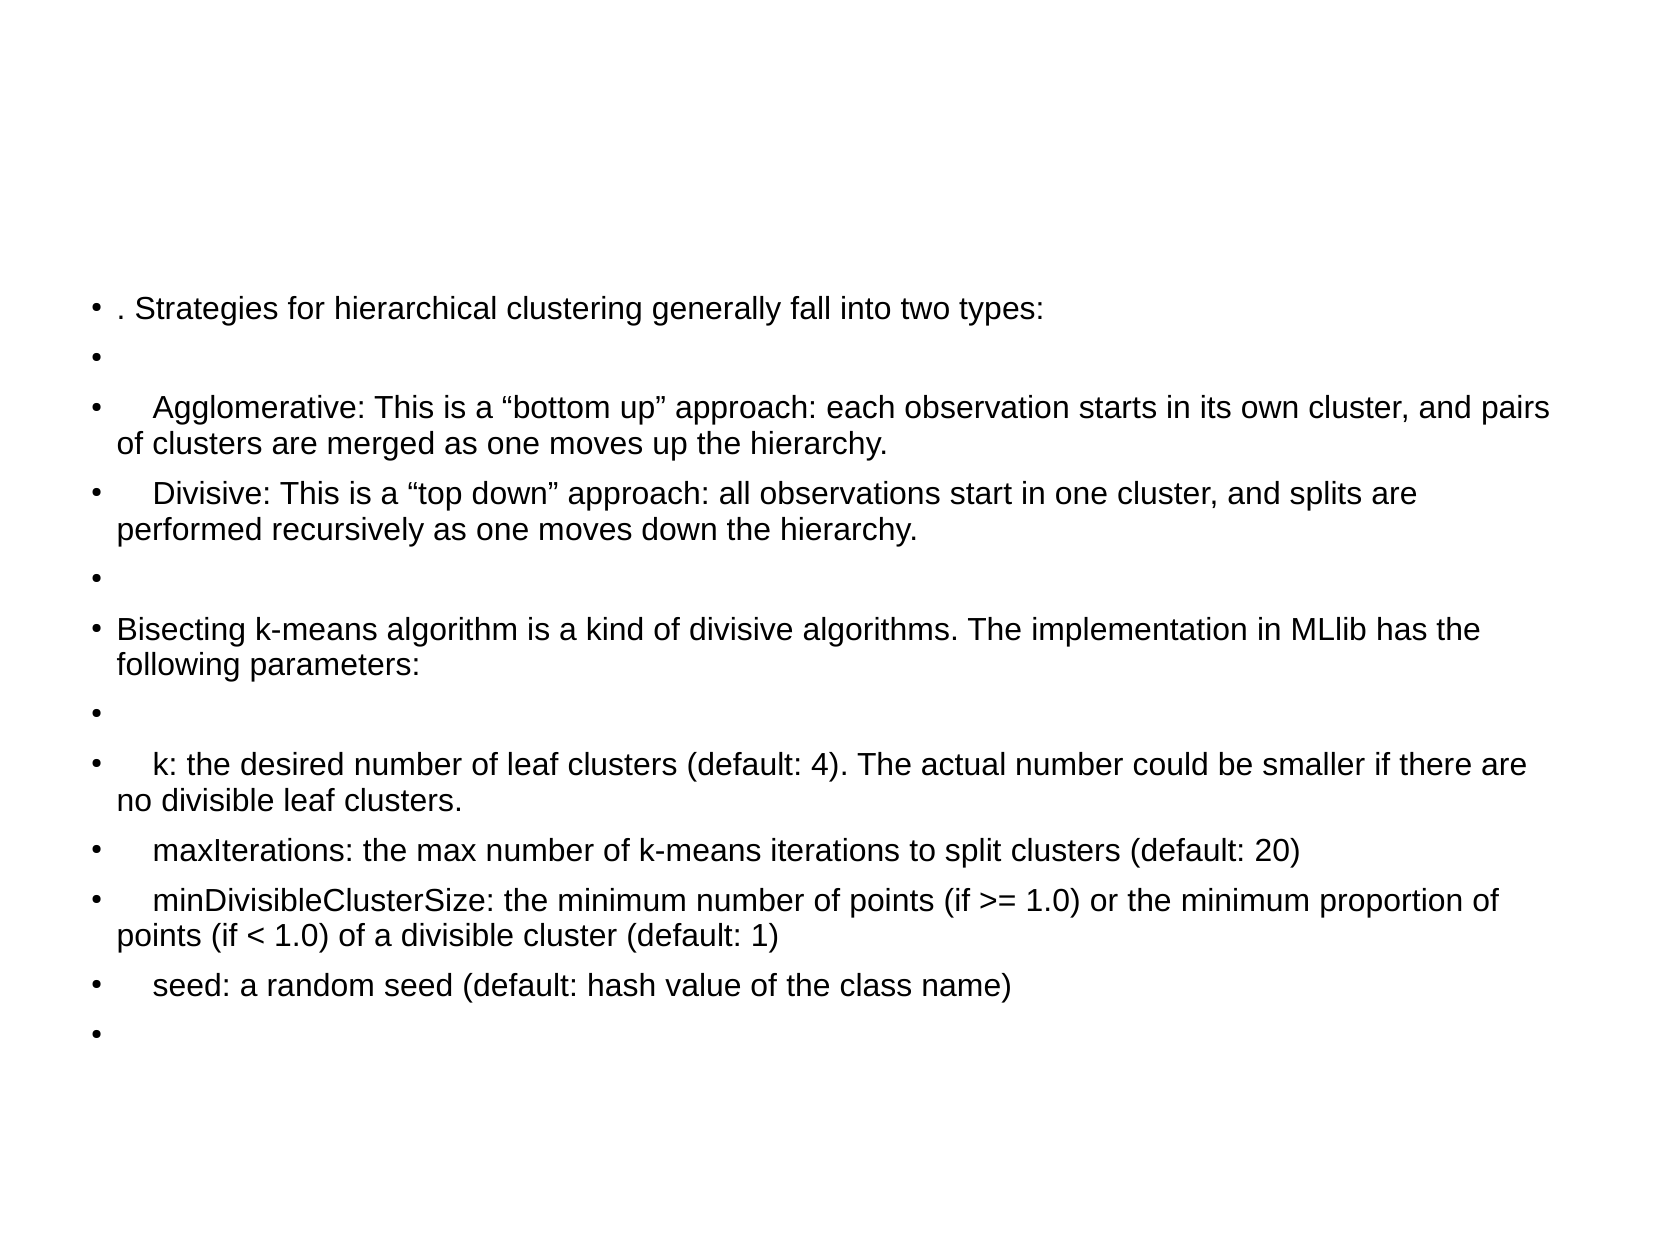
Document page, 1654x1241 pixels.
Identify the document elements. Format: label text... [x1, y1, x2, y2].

list . Strategies for hierarchical clustering generally fall into two types: Agglomerative: This is a “bottom up” approach: each observation starts in its own cluster, and pairs of clusters are merged as one moves up the hierarchy. Divisive: This is a “top down” approach: all observations start in one cluster, and splits are performed recursively as one moves down the hierarchy. Bisecting k-means algorithm is a kind of divisive algorithms. The implementation in MLlib has the following parameters: k: the desired number of leaf clusters (default: 4). The actual number could be smaller if there are no divisible leaf clusters. maxIterations: the max number of k-means iterations to split clusters (default: 20) minDivisibleClusterSize: the minimum number of points (if >= 1.0) or the minimum proportion of points (if < 1.0) of a divisible cluster (default: 1) seed: a random seed (default: hash value of the class name) [82, 290, 1571, 1010]
